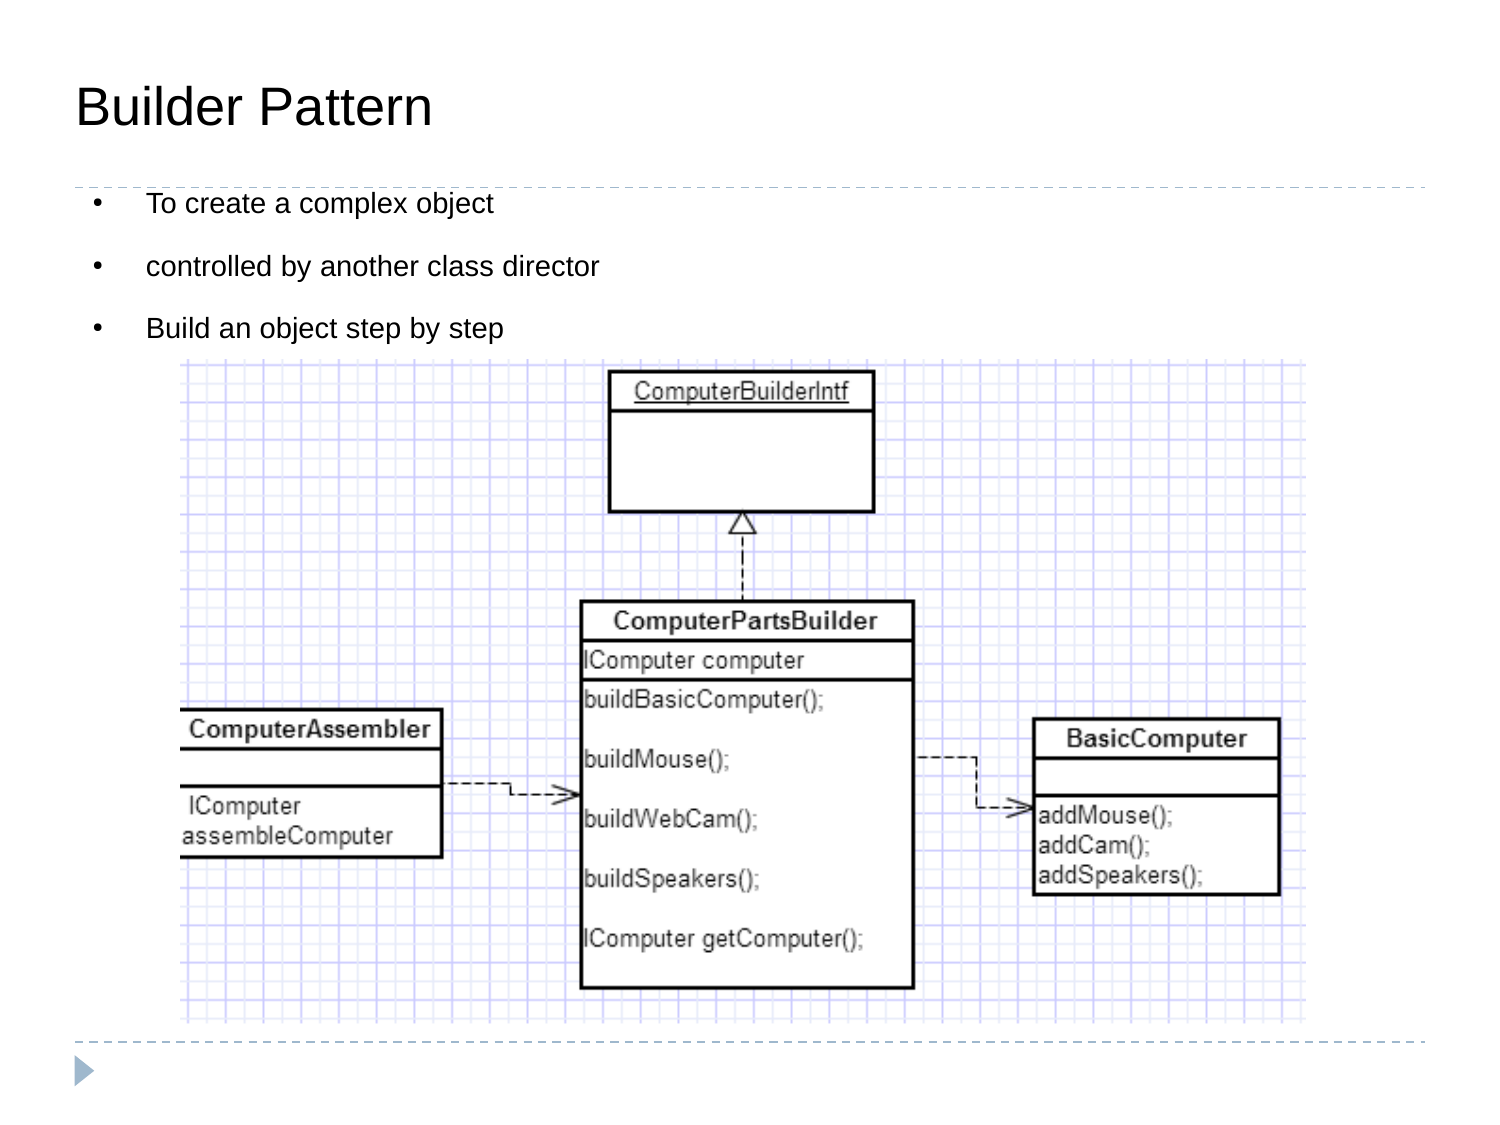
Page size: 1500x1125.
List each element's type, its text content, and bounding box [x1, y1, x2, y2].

list To create a complex object controlled by another class director Build an object step by step [75, 187, 734, 998]
title Builder Pattern [75, 24, 1425, 188]
picture [180, 359, 1306, 1036]
